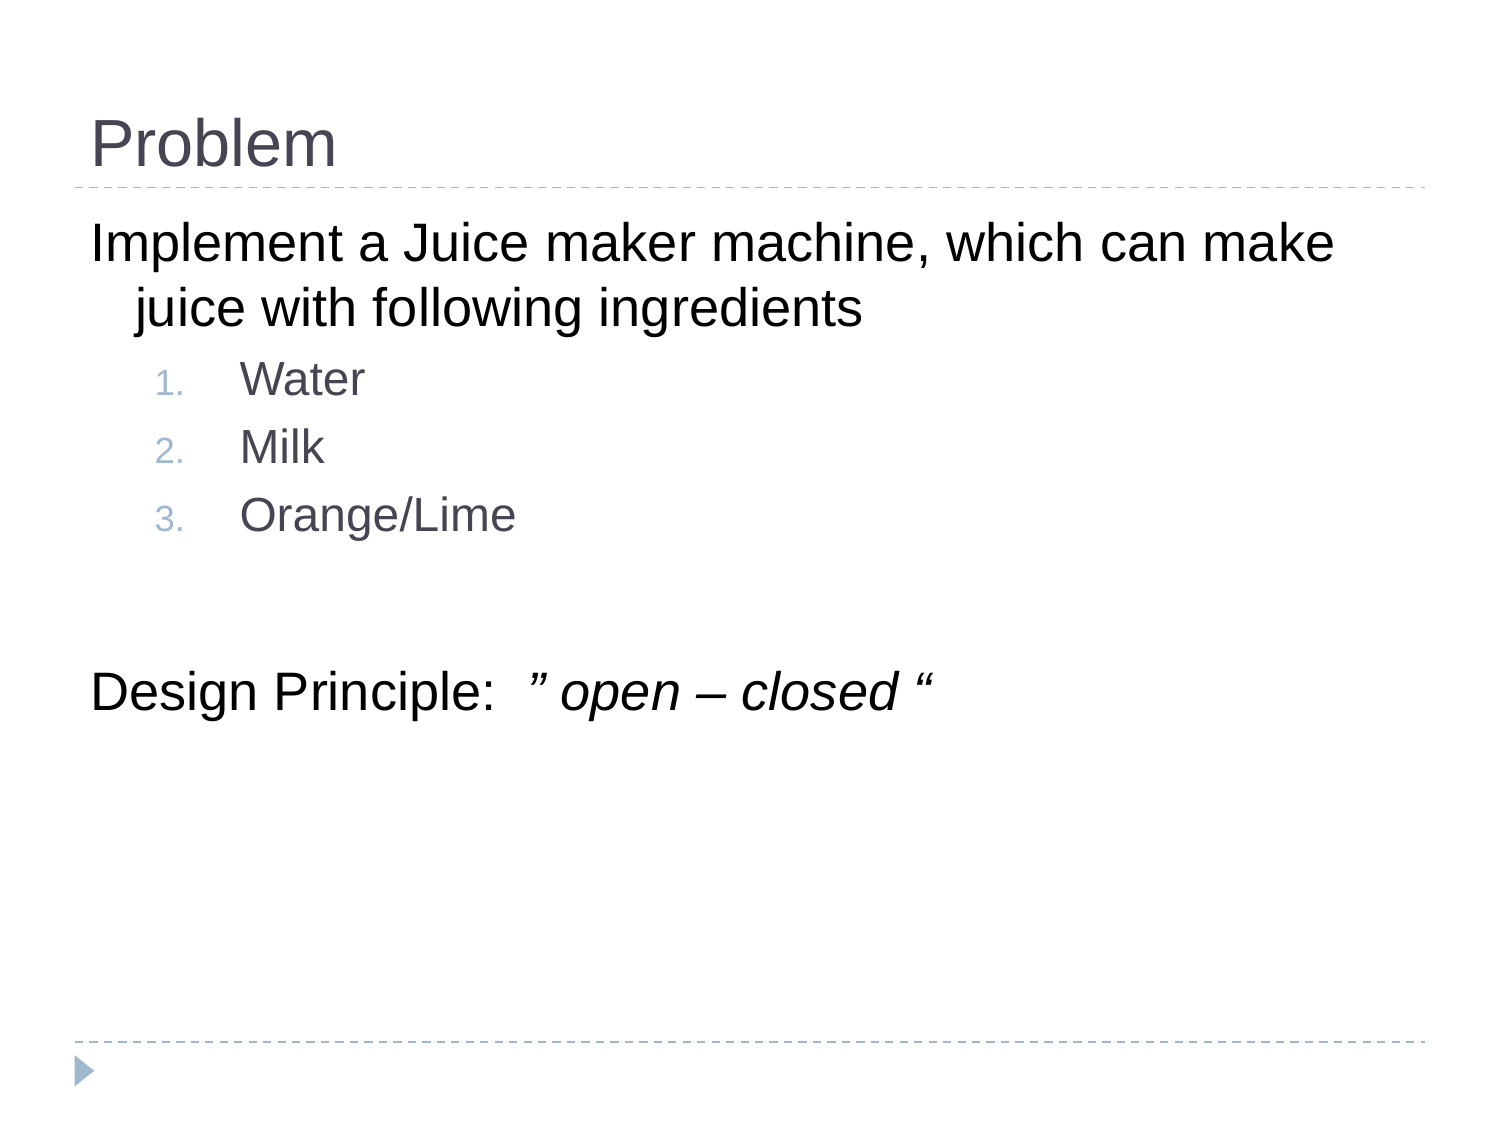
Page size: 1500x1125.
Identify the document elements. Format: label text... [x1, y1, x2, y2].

list Implement a Juice maker machine, which can make juice with following ingredients Water Milk Orange/Lime Design Principle: ” open – closed “ [75, 200, 1425, 1010]
title Problem [75, 24, 1425, 188]
